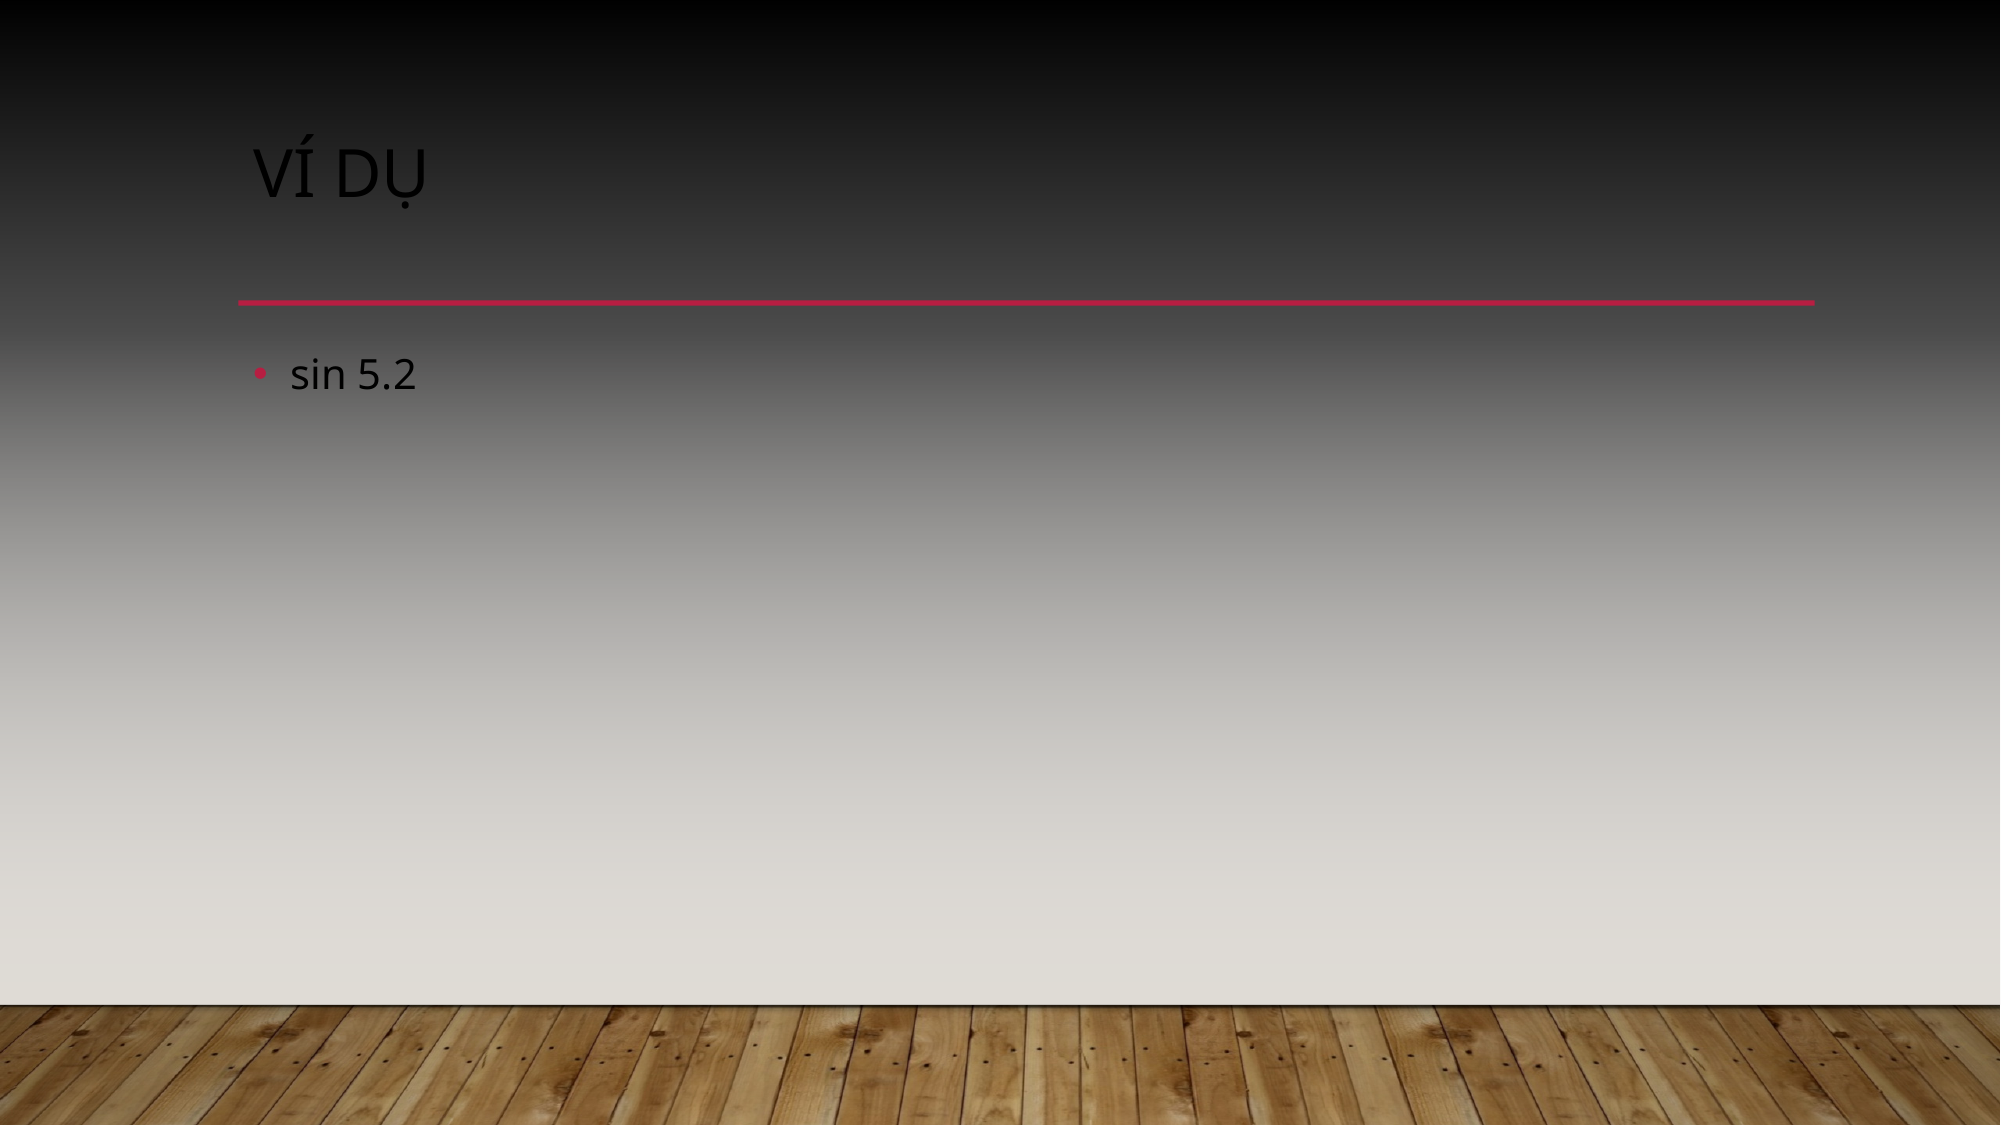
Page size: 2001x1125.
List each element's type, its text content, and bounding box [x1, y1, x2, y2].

title Ví dụ [238, 131, 1814, 305]
list sin 5.2 [238, 330, 1814, 897]
picture [0, 1005, 2000, 1125]
